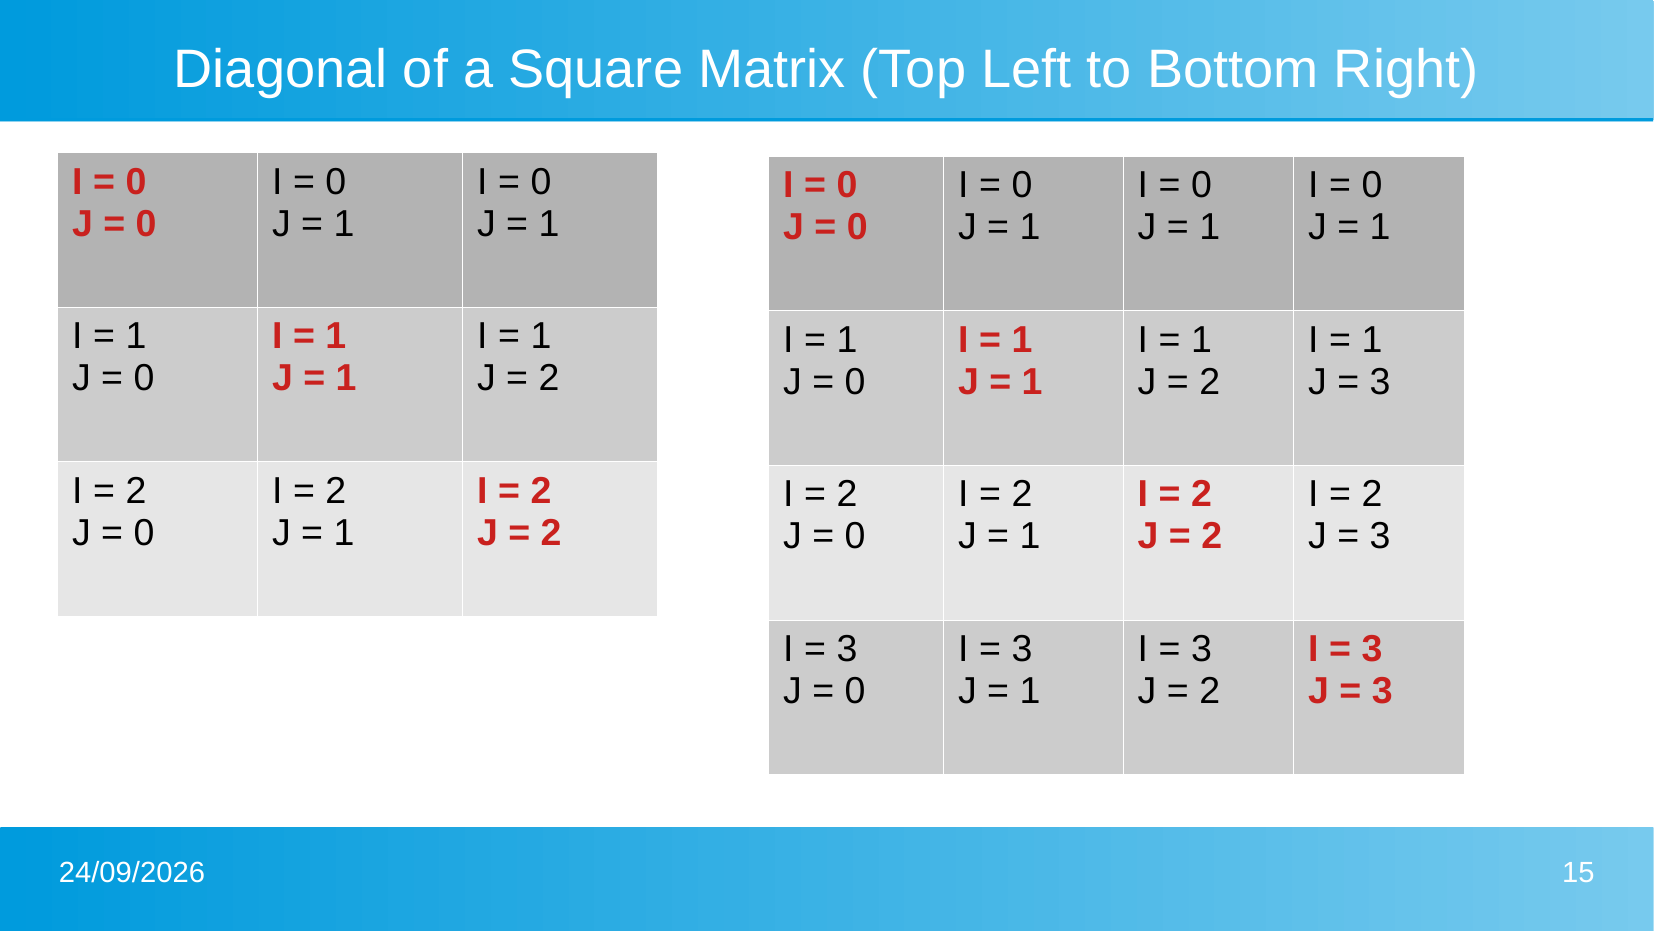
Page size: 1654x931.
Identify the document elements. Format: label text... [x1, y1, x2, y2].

table_cell I = 2 J = 1 [258, 462, 462, 616]
table_cell I = 3 J = 0 [769, 621, 943, 774]
table_cell I = 1 J = 0 [58, 308, 257, 461]
table_header I = 0 J = 1 [258, 153, 462, 307]
table_header I = 0 J = 1 [1294, 157, 1464, 310]
table_cell I = 2 J = 2 [463, 462, 657, 616]
table_header I = 0 J = 1 [1124, 157, 1293, 310]
table_cell I = 2 J = 0 [769, 466, 943, 620]
table_cell I = 1 J = 0 [769, 311, 943, 465]
table_cell I = 2 J = 2 [1124, 466, 1293, 620]
table_cell I = 1 J = 2 [1124, 311, 1293, 465]
table_cell I = 3 J = 1 [944, 621, 1123, 774]
table_cell I = 3 J = 3 [1294, 621, 1464, 774]
table_header I = 0 J = 0 [58, 153, 257, 307]
table_cell I = 2 J = 3 [1294, 466, 1464, 620]
table_cell I = 2 J = 0 [58, 462, 257, 616]
title Diagonal of a Square Matrix (Top Left to Bottom Right) [59, 29, 1595, 108]
table_header I = 0 J = 1 [944, 157, 1123, 310]
table_cell I = 1 J = 2 [463, 308, 657, 461]
table_header I = 0 J = 1 [463, 153, 657, 307]
table_cell I = 1 J = 1 [258, 308, 462, 461]
table_cell I = 1 J = 3 [1294, 311, 1464, 465]
table_header I = 0 J = 0 [769, 157, 943, 310]
table_cell I = 3 J = 2 [1124, 621, 1293, 774]
table_cell I = 2 J = 1 [944, 466, 1123, 620]
table_cell I = 1 J = 1 [944, 311, 1123, 465]
